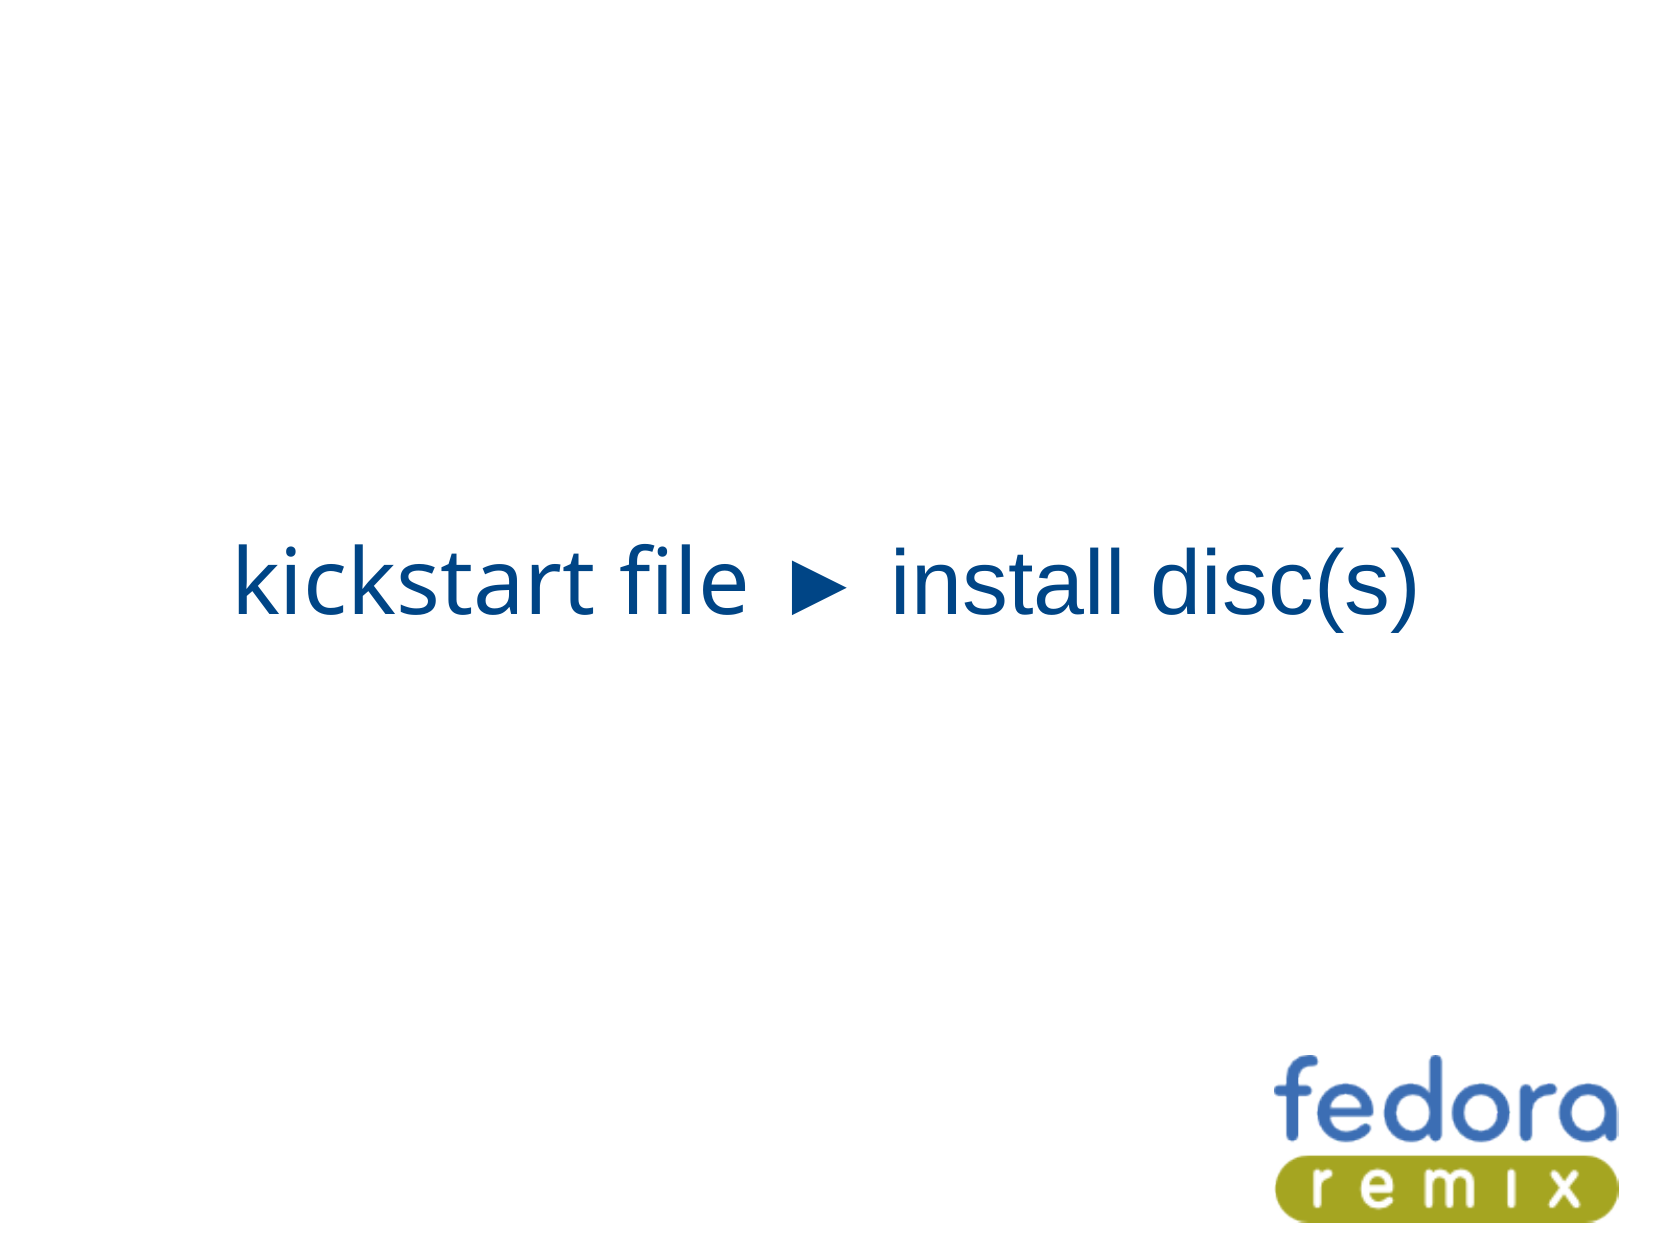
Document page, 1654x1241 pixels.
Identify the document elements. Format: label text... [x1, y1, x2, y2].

picture [1274, 1055, 1619, 1223]
title kickstart file ► install disc(s) [82, 56, 1571, 1102]
